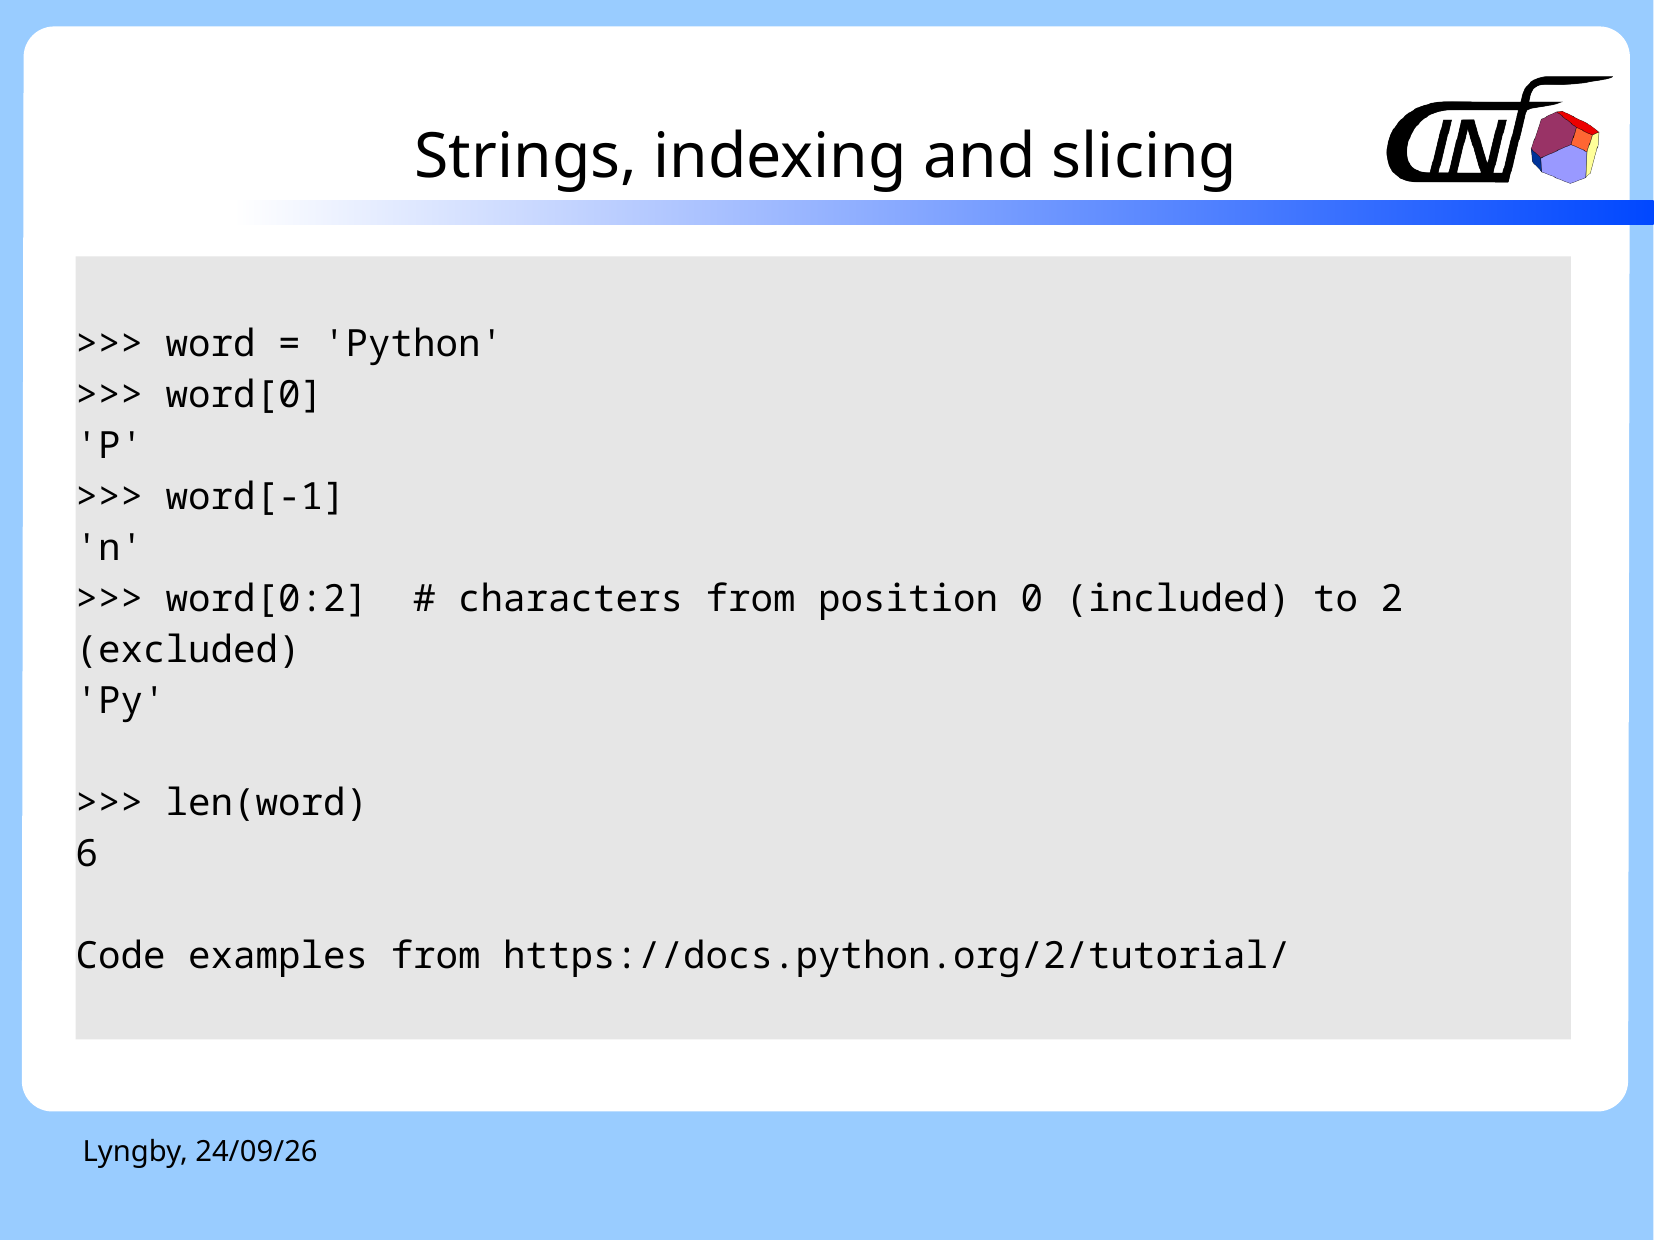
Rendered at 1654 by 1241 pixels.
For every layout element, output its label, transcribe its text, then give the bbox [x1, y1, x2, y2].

text_box >>> word = 'Python' >>> word[0] 'P' >>> word[-1] 'n' >>> word[0:2] # characters from position 0 (included) to 2 (excluded) 'Py' >>> len(word) 6 Code examples from https://docs.python.org/2/tutorial/ [75, 256, 1571, 1040]
picture [1571, 76, 1613, 184]
title Strings, indexing and slicing [82, 49, 1571, 256]
